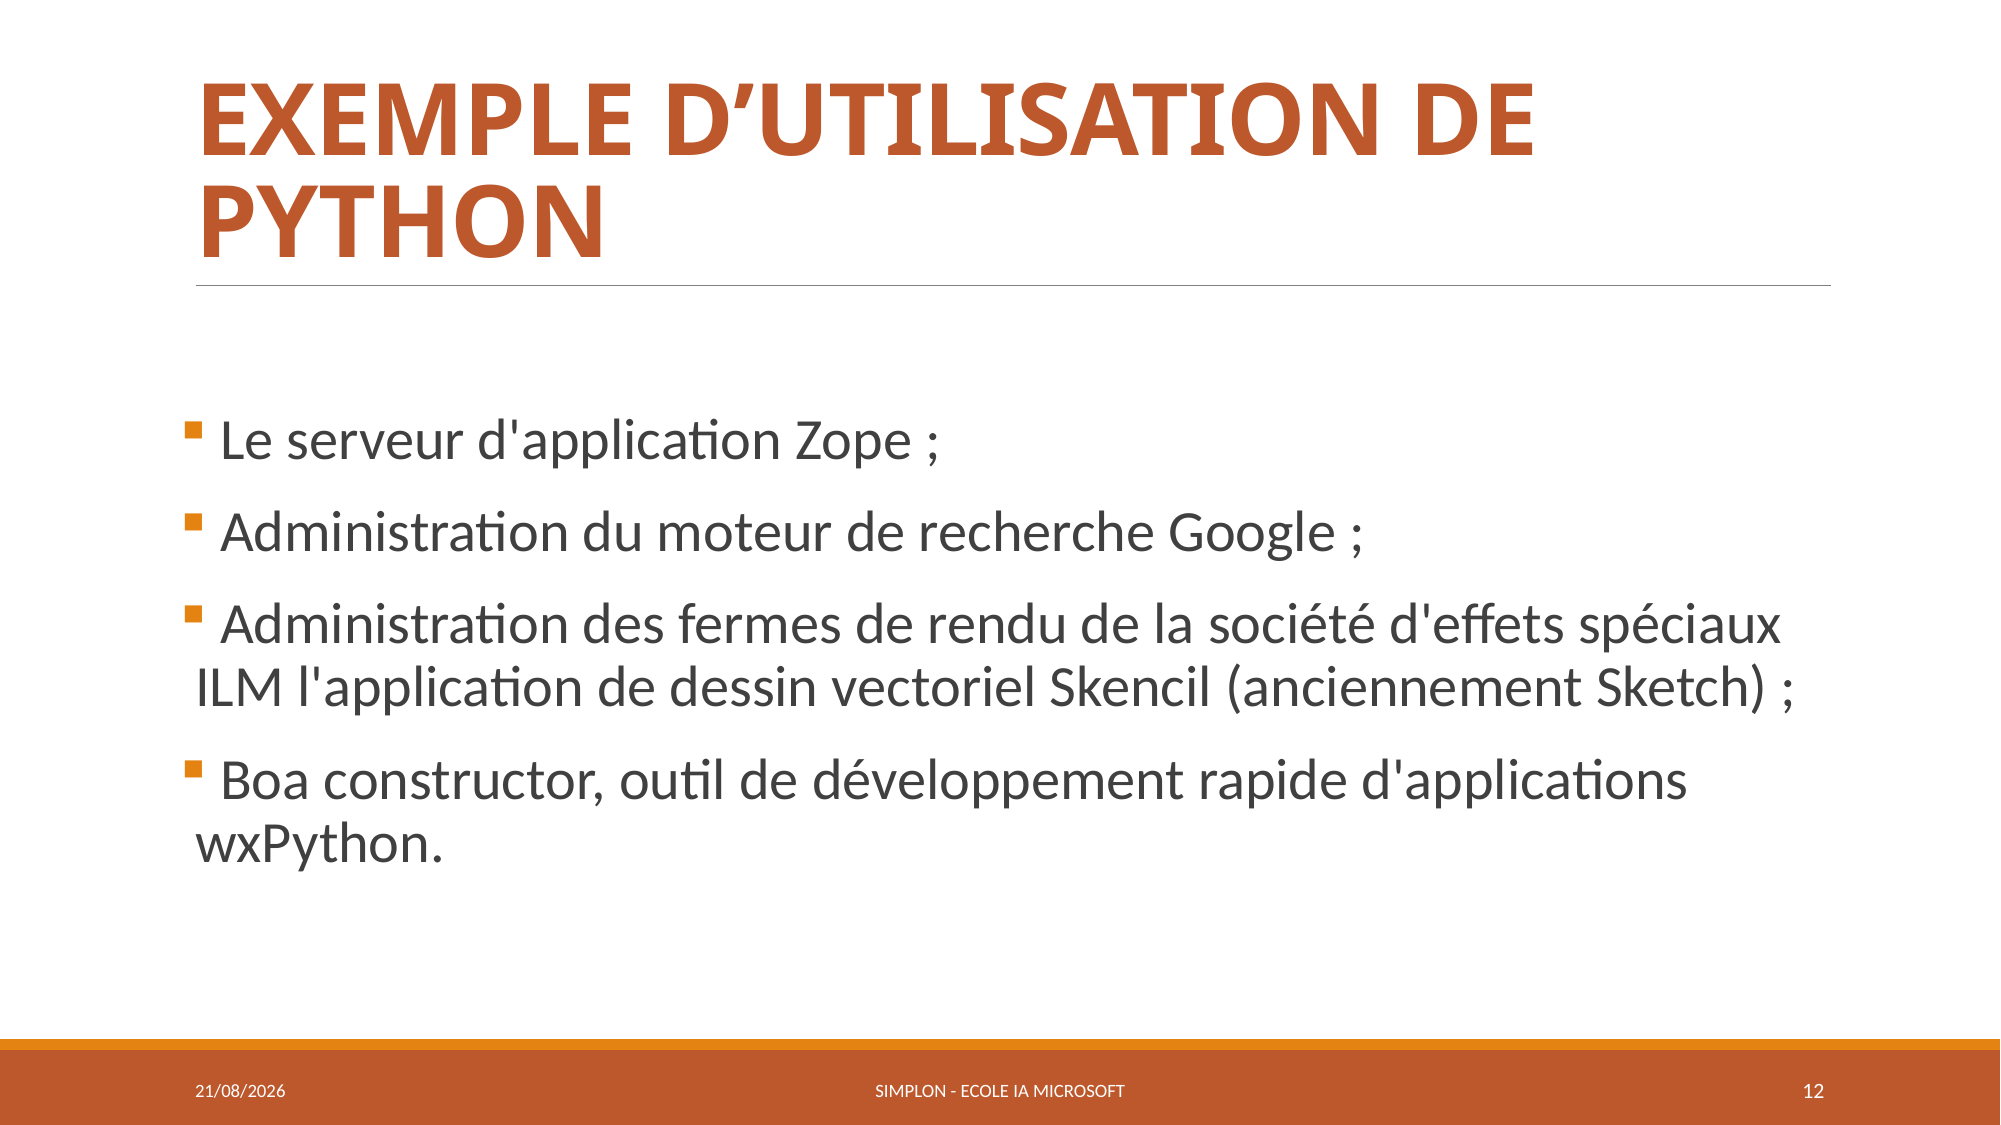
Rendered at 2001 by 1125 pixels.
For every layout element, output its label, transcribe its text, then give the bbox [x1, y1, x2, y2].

list Le serveur d'application Zope ; Administration du moteur de recherche Google ; Administration des fermes de rendu de la société d'effets spéciaux ILM l'application de dessin vectoriel Skencil (anciennement Sketch) ; Boa constructor, outil de développement rapide d'applications wxPython. [180, 302, 1830, 976]
slide_number 16/01/2020 [180, 1059, 586, 1120]
title EXEMPLE D’UTILISATION DE PYTHON [180, 47, 1830, 285]
footer Simplon - Ecole IA Microsoft [604, 1059, 1396, 1120]
slide_number <numéro> [1624, 1059, 1840, 1120]
